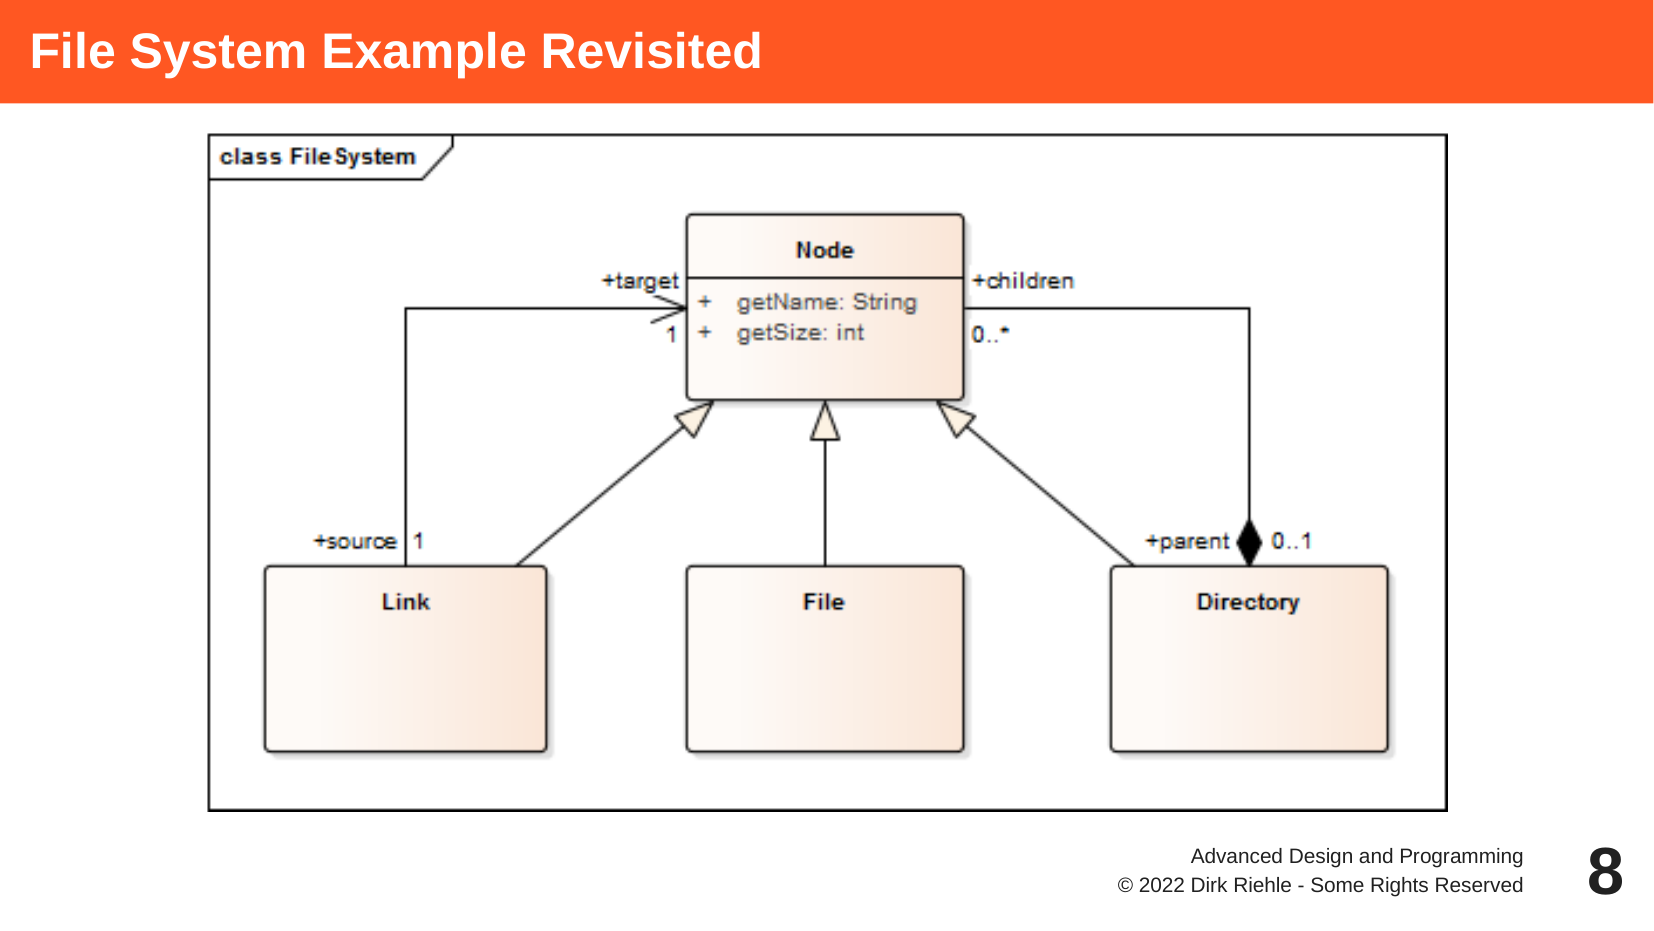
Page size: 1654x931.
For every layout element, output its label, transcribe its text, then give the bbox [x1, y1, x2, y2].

title File System Example Revisited [0, 0, 1654, 104]
picture [206, 132, 1448, 813]
